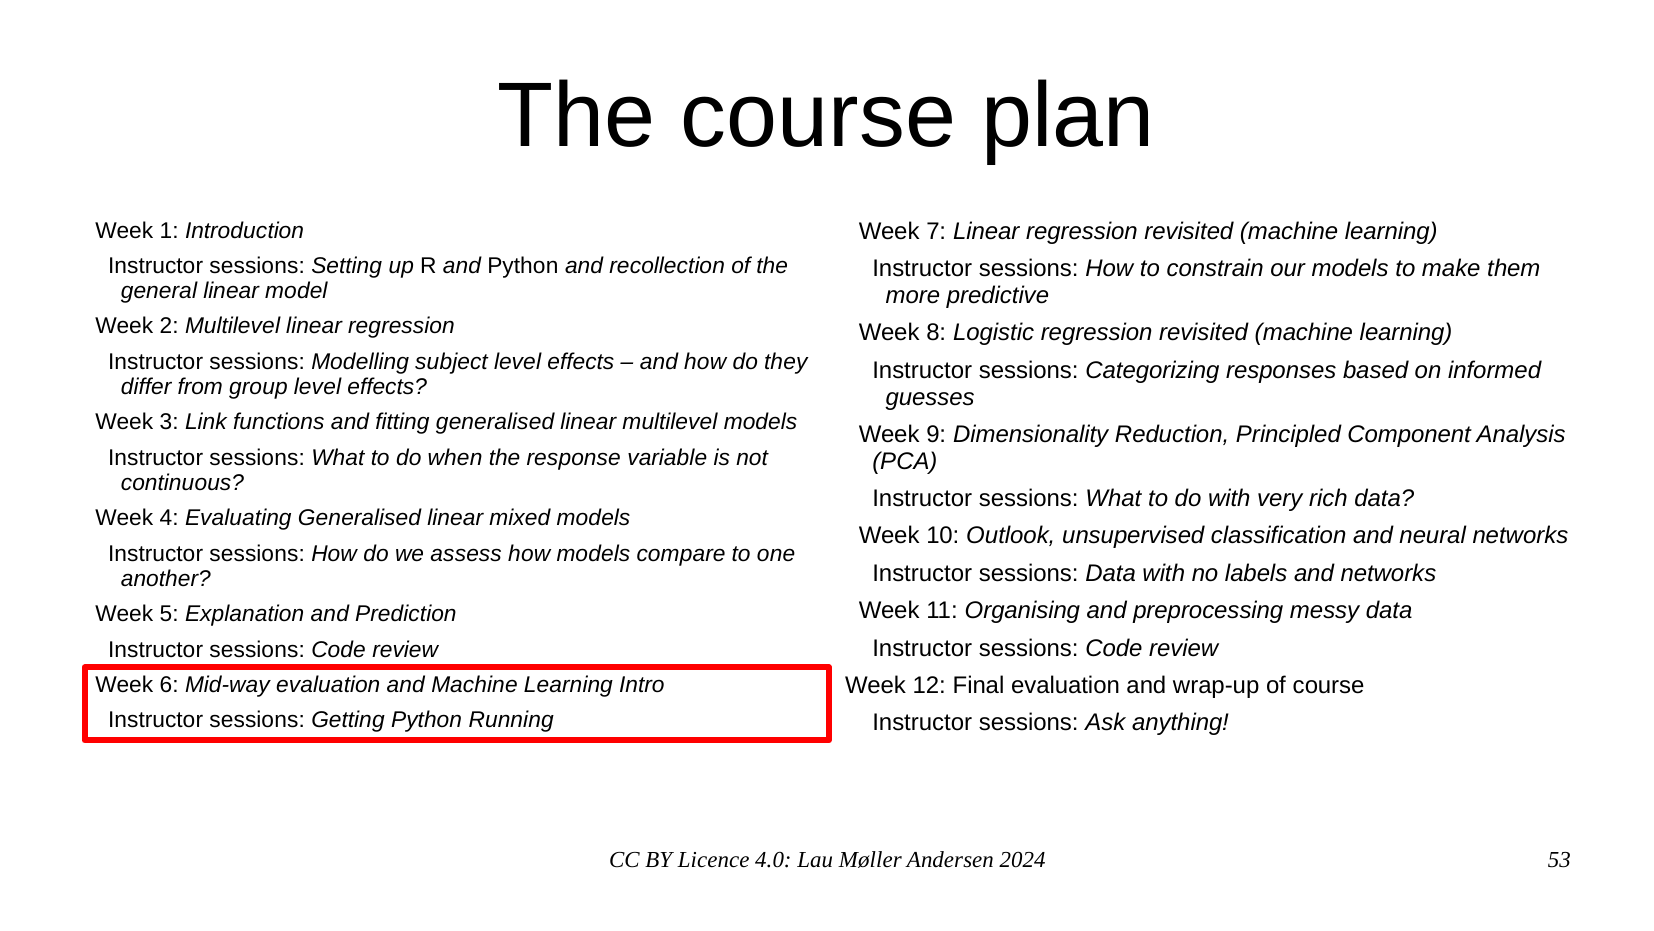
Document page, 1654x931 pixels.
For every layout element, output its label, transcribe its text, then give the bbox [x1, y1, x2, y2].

title The course plan [82, 37, 1571, 193]
list Week 7: Linear regression revisited (machine learning) Instructor sessions: How to constrain our models to make them more predictive Week 8: Logistic regression revisited (machine learning) Instructor sessions: Categorizing responses based on informed guesses Week 9: Dimensionality Reduction, Principled Component Analysis (PCA) Instructor sessions: What to do with very rich data? Week 10: Outlook, unsupervised classification and neural networks Instructor sessions: Data with no labels and networks Week 11: Organising and preprocessing messy data Instructor sessions: Code review Week 12: Final evaluation and wrap-up of course Instructor sessions: Ask anything! [845, 217, 1572, 758]
list Week 1: Introduction Instructor sessions: Setting up R and Python and recollection of the general linear model Week 2: Multilevel linear regression Instructor sessions: Modelling subject level effects – and how do they differ from group level effects? Week 3: Link functions and fitting generalised linear multilevel models Instructor sessions: What to do when the response variable is not continuous? Week 4: Evaluating Generalised linear mixed models Instructor sessions: How do we assess how models compare to one another? Week 5: Explanation and Prediction Instructor sessions: Code review Week 6: Mid-way evaluation and Machine Learning Intro Instructor sessions: Getting Python Running [88, 670, 809, 737]
list Week 1: Introduction Instructor sessions: Setting up R and Python and recollection of the general linear model Week 2: Multilevel linear regression Instructor sessions: Modelling subject level effects – and how do they differ from group level effects? Week 3: Link functions and fitting generalised linear multilevel models Instructor sessions: What to do when the response variable is not continuous? Week 4: Evaluating Generalised linear mixed models Instructor sessions: How do we assess how models compare to one another? Week 5: Explanation and Prediction Instructor sessions: Code review Week 6: Mid-way evaluation and Machine Learning Intro Instructor sessions: Getting Python Running [82, 217, 809, 664]
